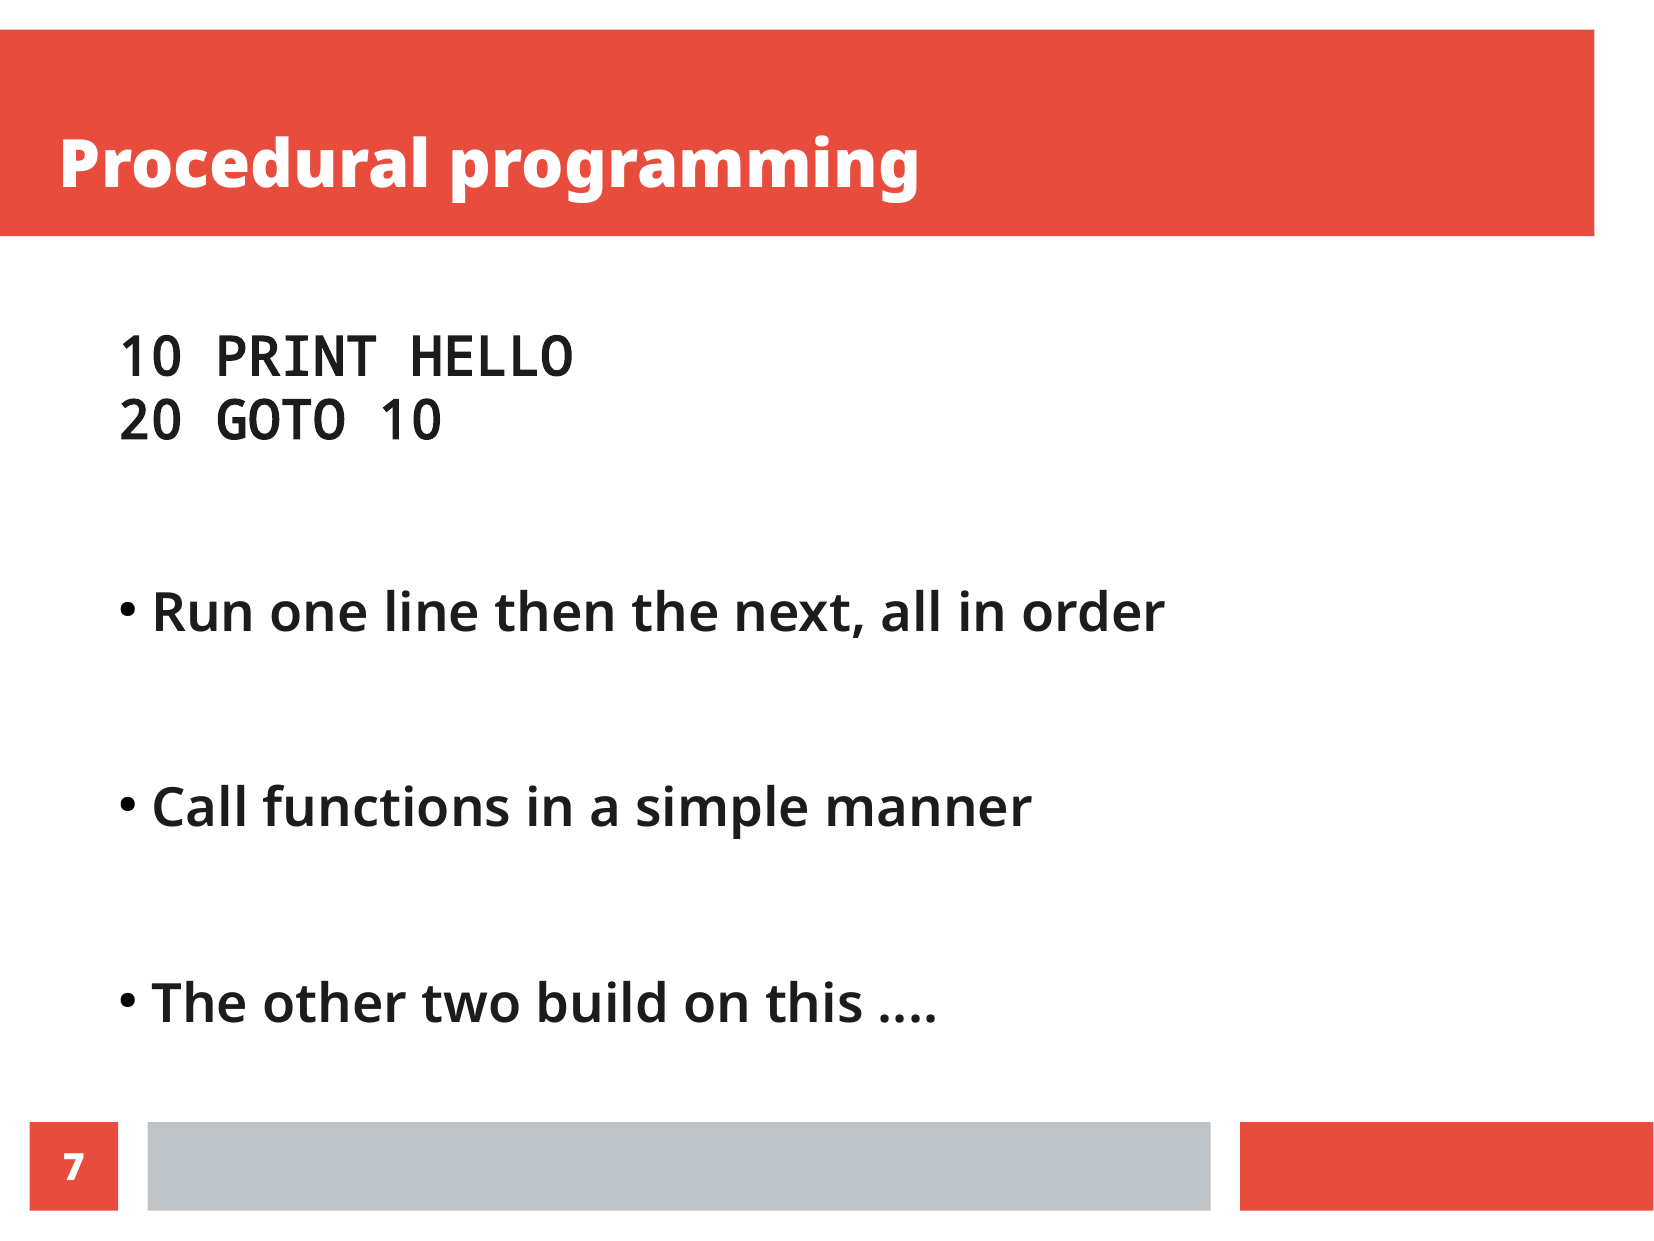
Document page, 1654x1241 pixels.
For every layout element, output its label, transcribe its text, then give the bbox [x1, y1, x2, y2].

title Procedural programming [59, 59, 1595, 207]
list 10 PRINT HELLO 20 GOTO 10 Run one line then the next, all in order Call functions in a simple manner The other two build on this .... [59, 324, 1565, 1093]
